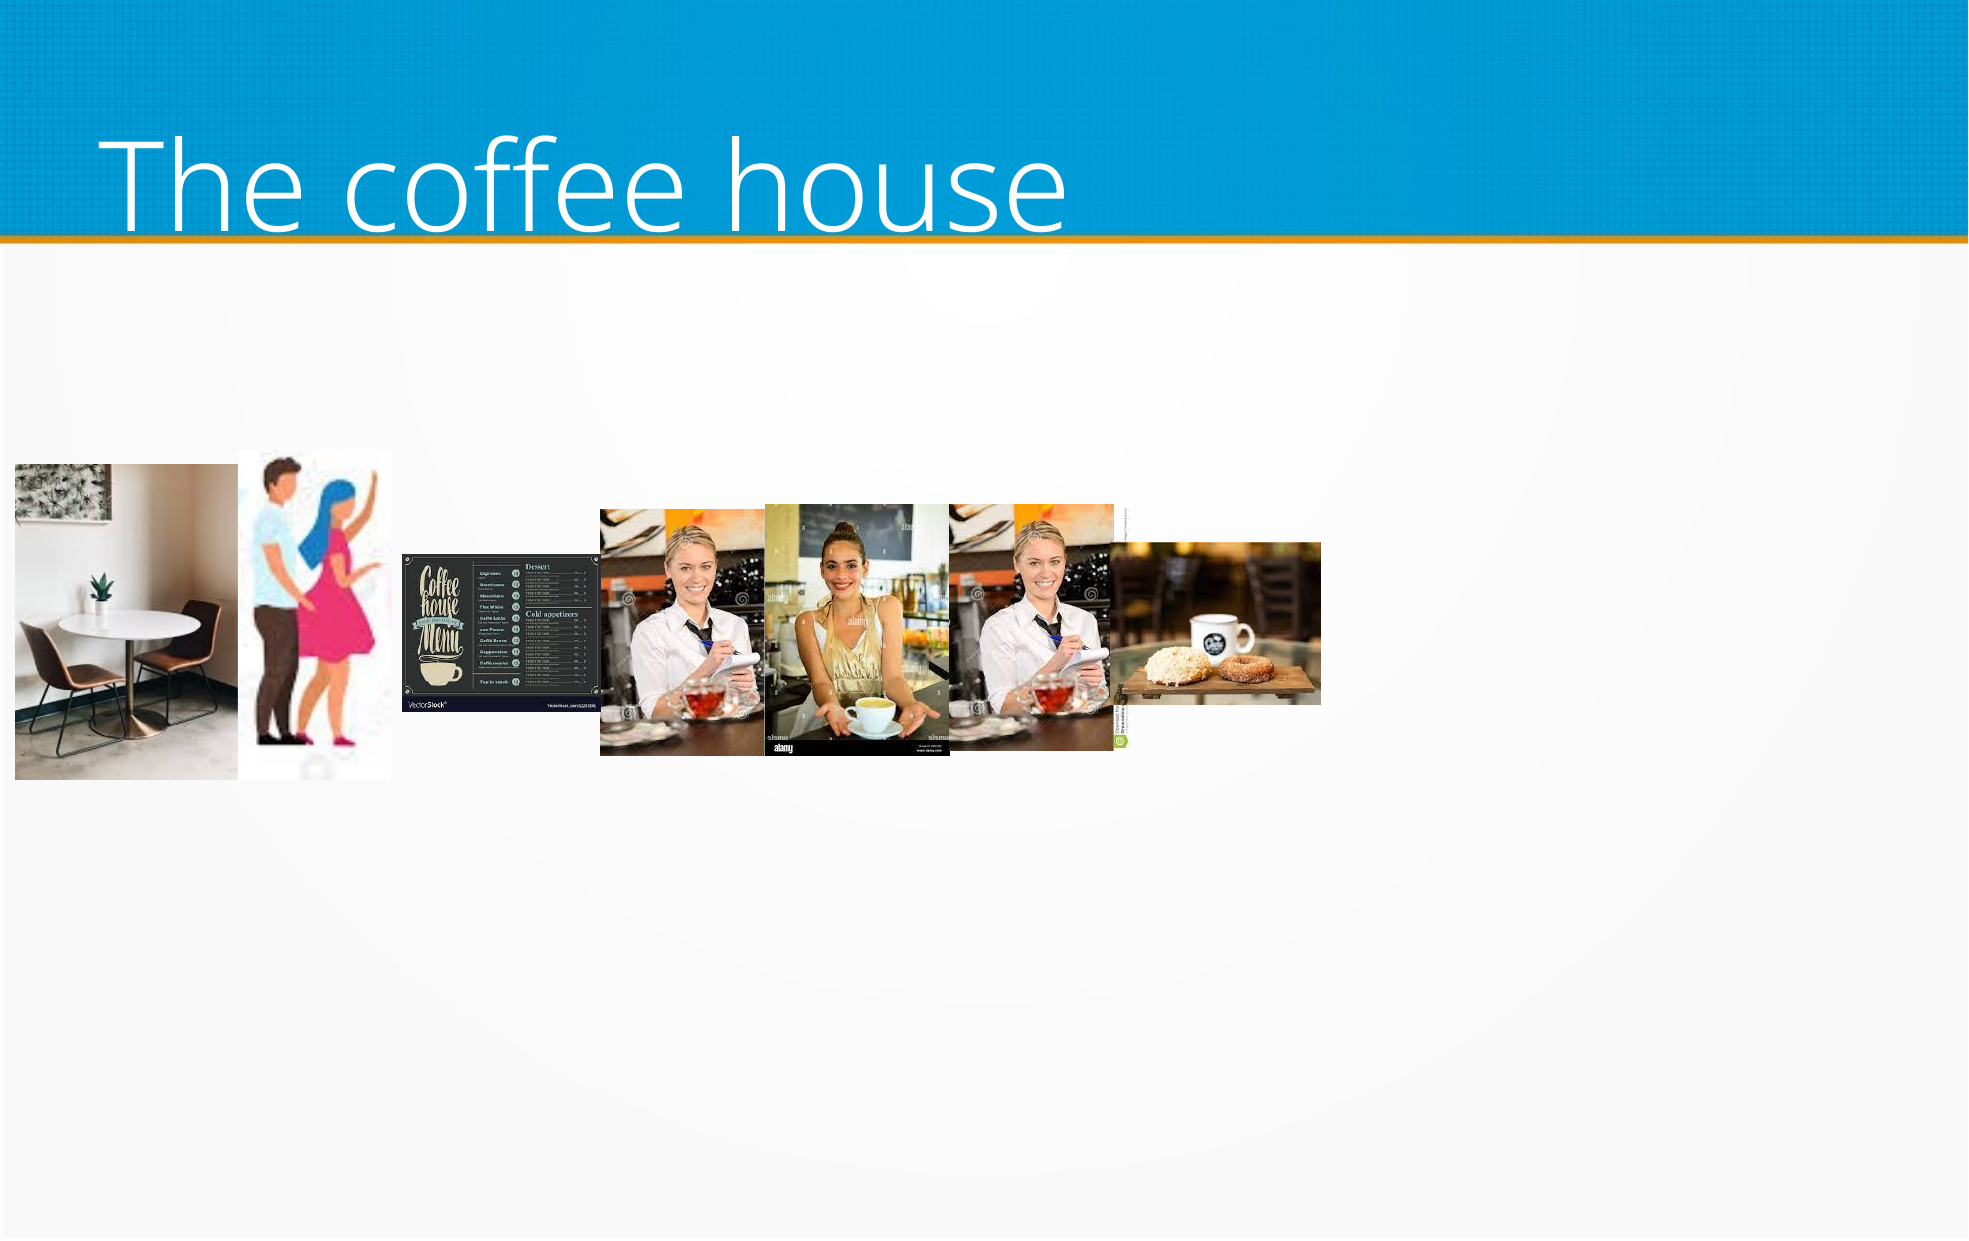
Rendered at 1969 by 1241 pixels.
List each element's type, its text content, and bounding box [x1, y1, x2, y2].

title The coffee house [98, 49, 1870, 257]
picture [0, 233, 1969, 1241]
